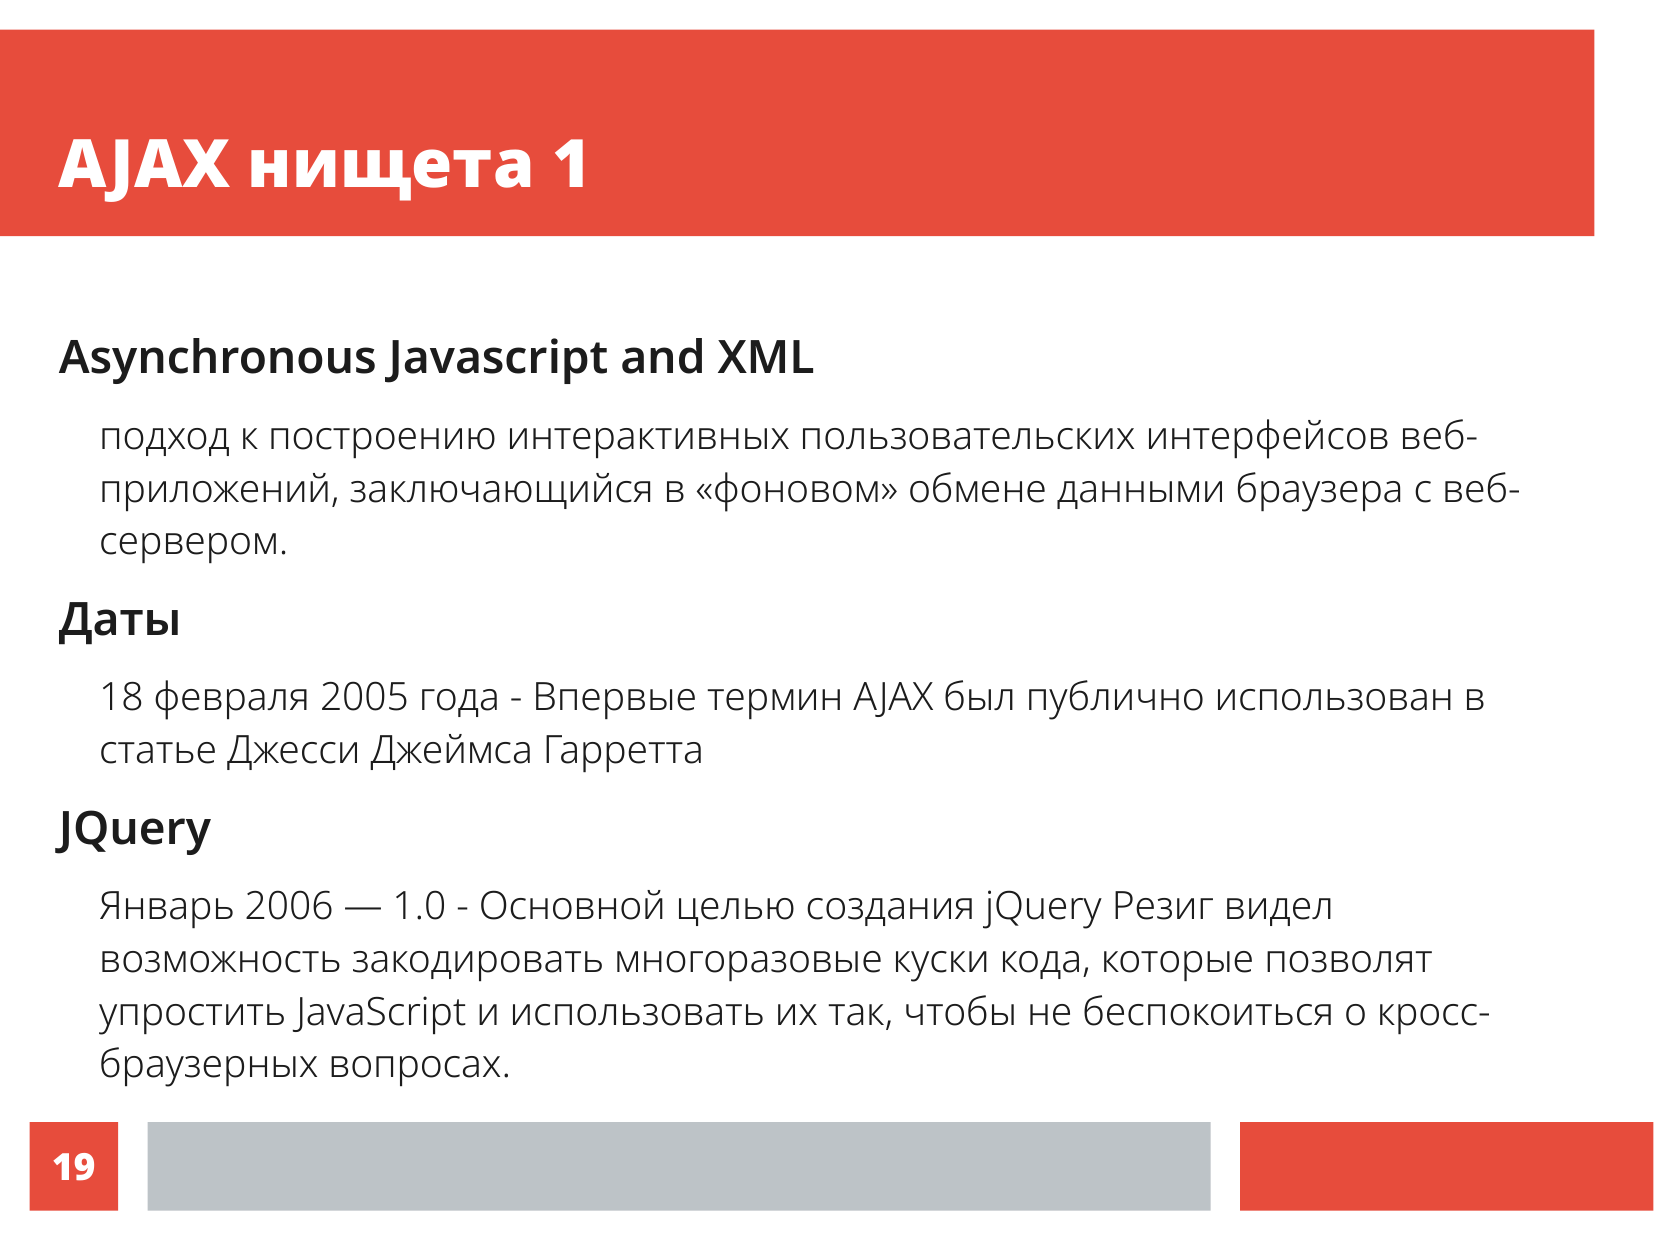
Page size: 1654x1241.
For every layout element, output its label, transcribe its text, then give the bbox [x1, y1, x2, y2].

list Asynchronous Javascript and XML подход к построению интерактивных пользовательских интерфейсов веб-приложений, заключающийся в «фоновом» обмене данными браузера с веб-сервером. Даты 18 февраля 2005 года - Впервые термин AJAX был публично использован в статье Джесси Джеймса Гарретта JQuery Январь 2006 — 1.0 - Основной целью создания jQuery Резиг видел возможность закодировать многоразовые куски кода, которые позволят упростить JavaScript и использовать их так, чтобы не беспокоиться о кросс-браузерных вопросах. [59, 324, 1565, 1093]
title AJAX нищета 1 [59, 59, 1595, 207]
